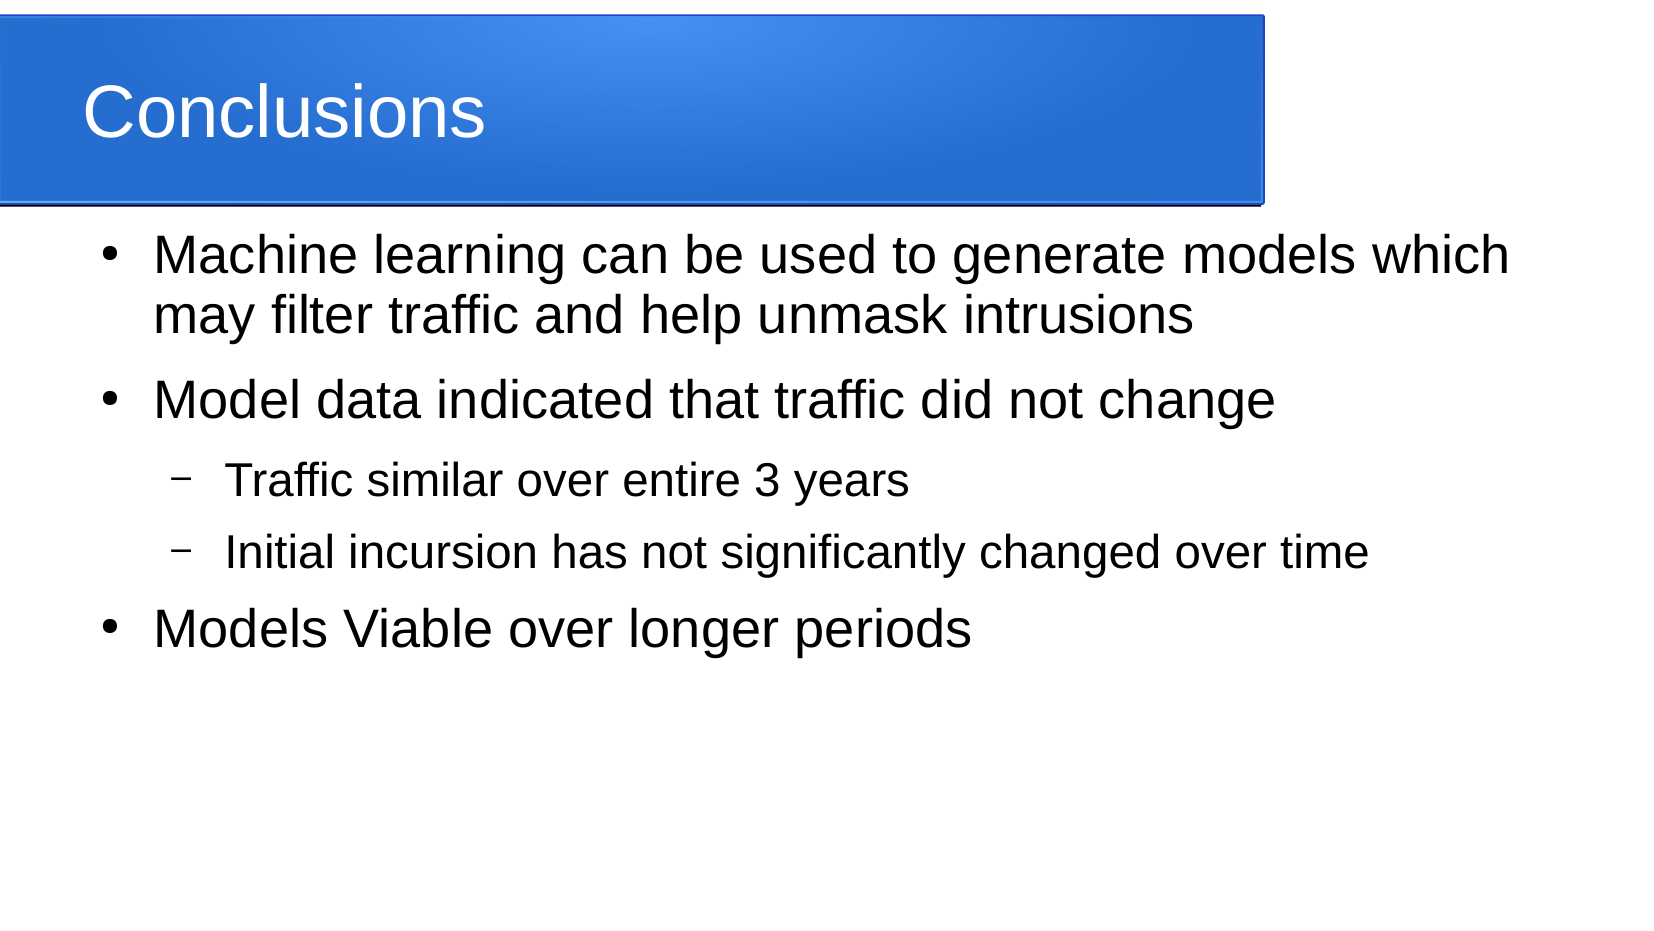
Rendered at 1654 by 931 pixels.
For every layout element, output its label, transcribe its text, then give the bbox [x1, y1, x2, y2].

list Machine learning can be used to generate models which may filter traffic and help unmask intrusions Model data indicated that traffic did not change Traffic similar over entire 3 years Initial incursion has not significantly changed over time Models Viable over longer periods [82, 224, 1571, 764]
title Conclusions [82, 35, 1235, 189]
